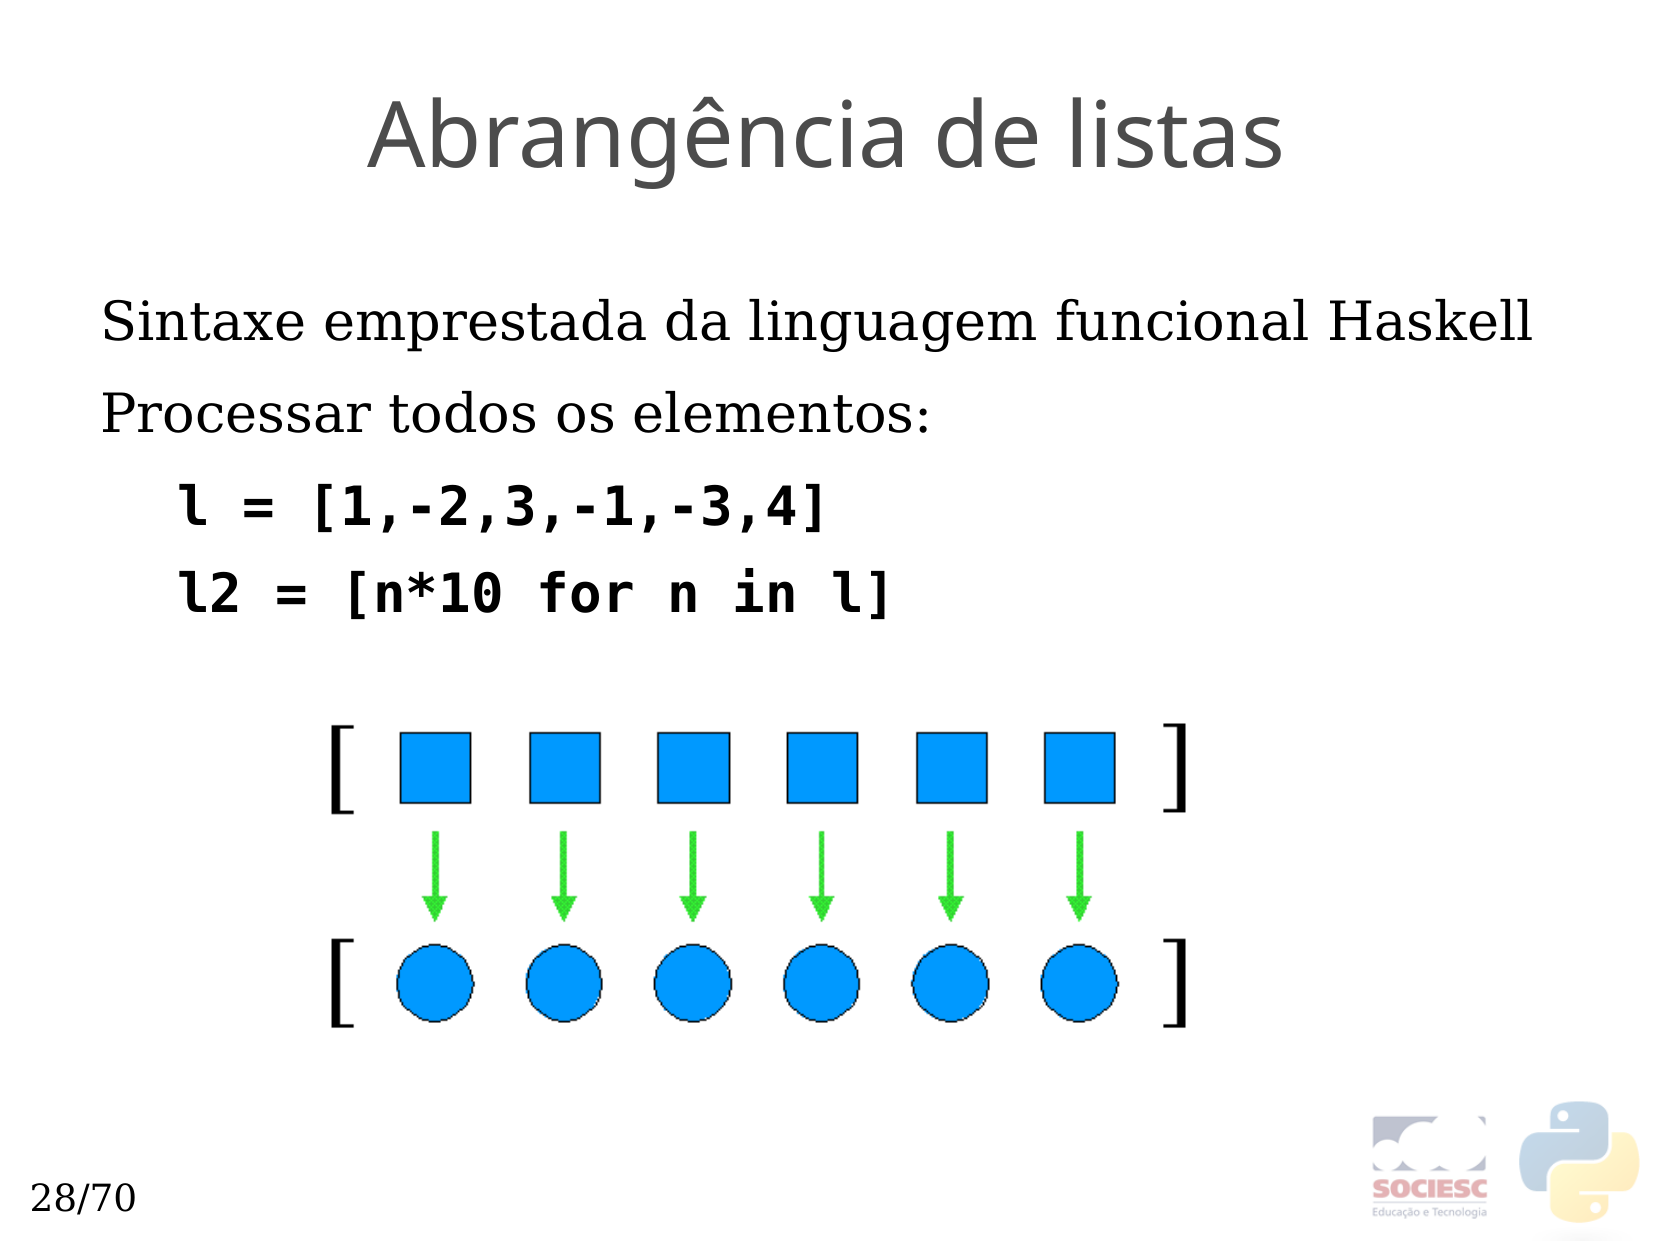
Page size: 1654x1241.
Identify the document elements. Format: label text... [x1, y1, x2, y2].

title Abrangência de listas [153, 28, 1501, 236]
picture [291, 688, 1237, 1081]
picture [1340, 1084, 1654, 1241]
list Sintaxe emprestada da linguagem funcional Haskell Processar todos os elementos: l = [1,-2,3,-1,-3,4] l2 = [n*10 for n in l] [82, 290, 1571, 1109]
